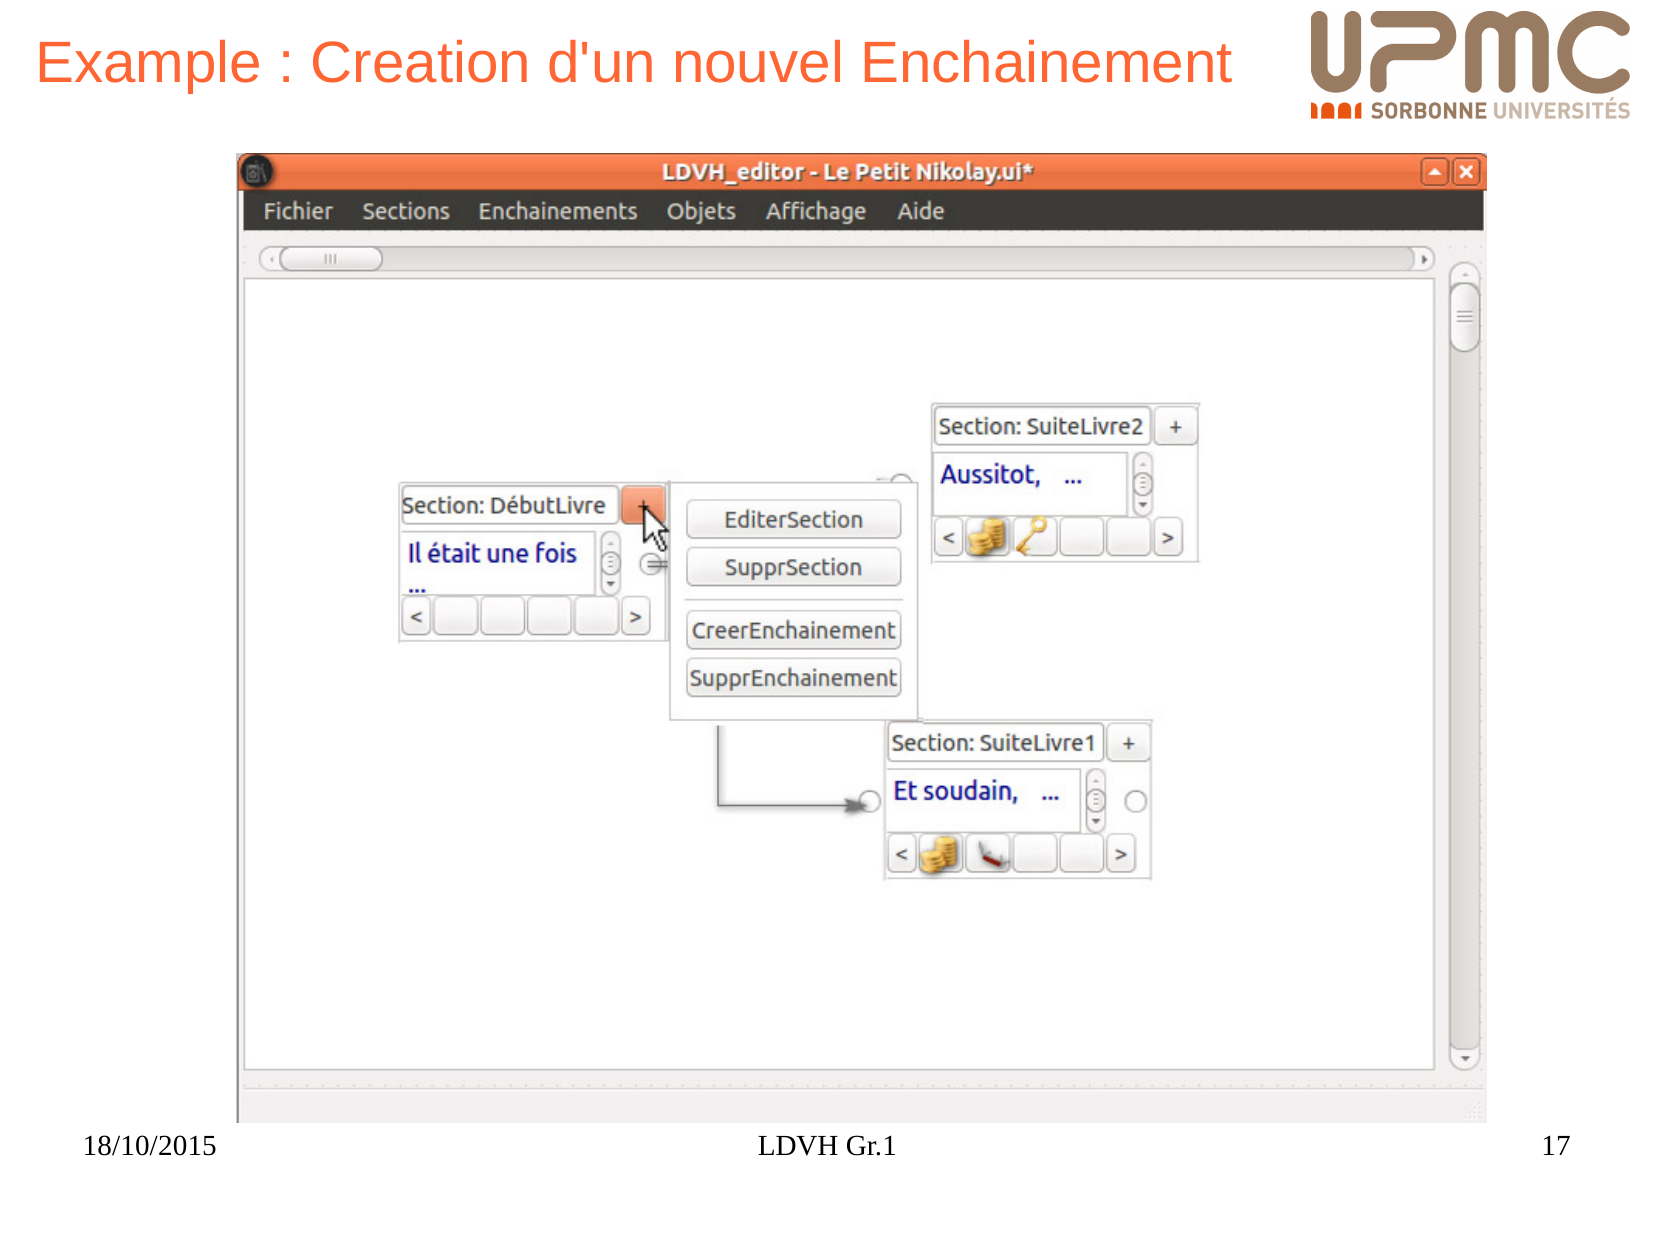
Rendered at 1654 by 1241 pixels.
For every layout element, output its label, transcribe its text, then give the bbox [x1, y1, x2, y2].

picture [236, 153, 1487, 1123]
picture [1311, 11, 1630, 120]
title Example : Creation d'un nouvel Enchainement [35, 0, 1241, 130]
